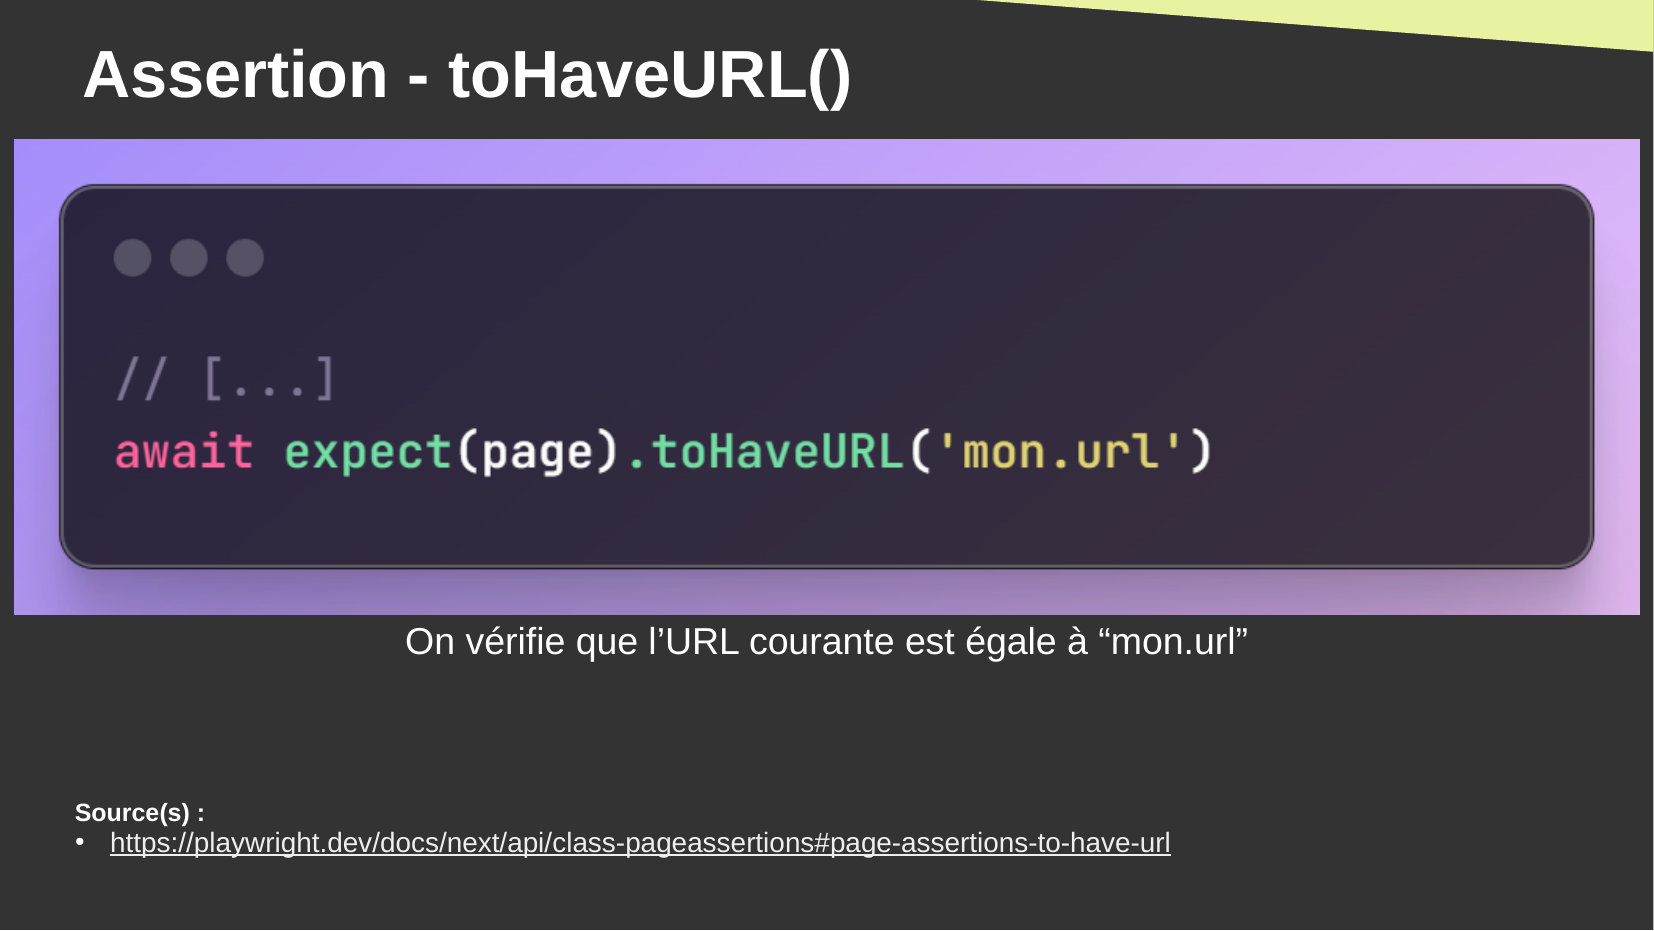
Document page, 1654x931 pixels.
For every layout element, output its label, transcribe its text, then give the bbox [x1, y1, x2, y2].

text_box Source(s) : https://playwright.dev/docs/next/api/class-pageassertions#page-assertions-to-have-url [60, 791, 1546, 877]
list On vérifie que l’URL courante est égale à “mon.url” [165, 620, 1489, 680]
text_box [977, 0, 1654, 52]
title Assertion - toHaveURL() [82, 37, 916, 119]
picture [14, 139, 1640, 615]
